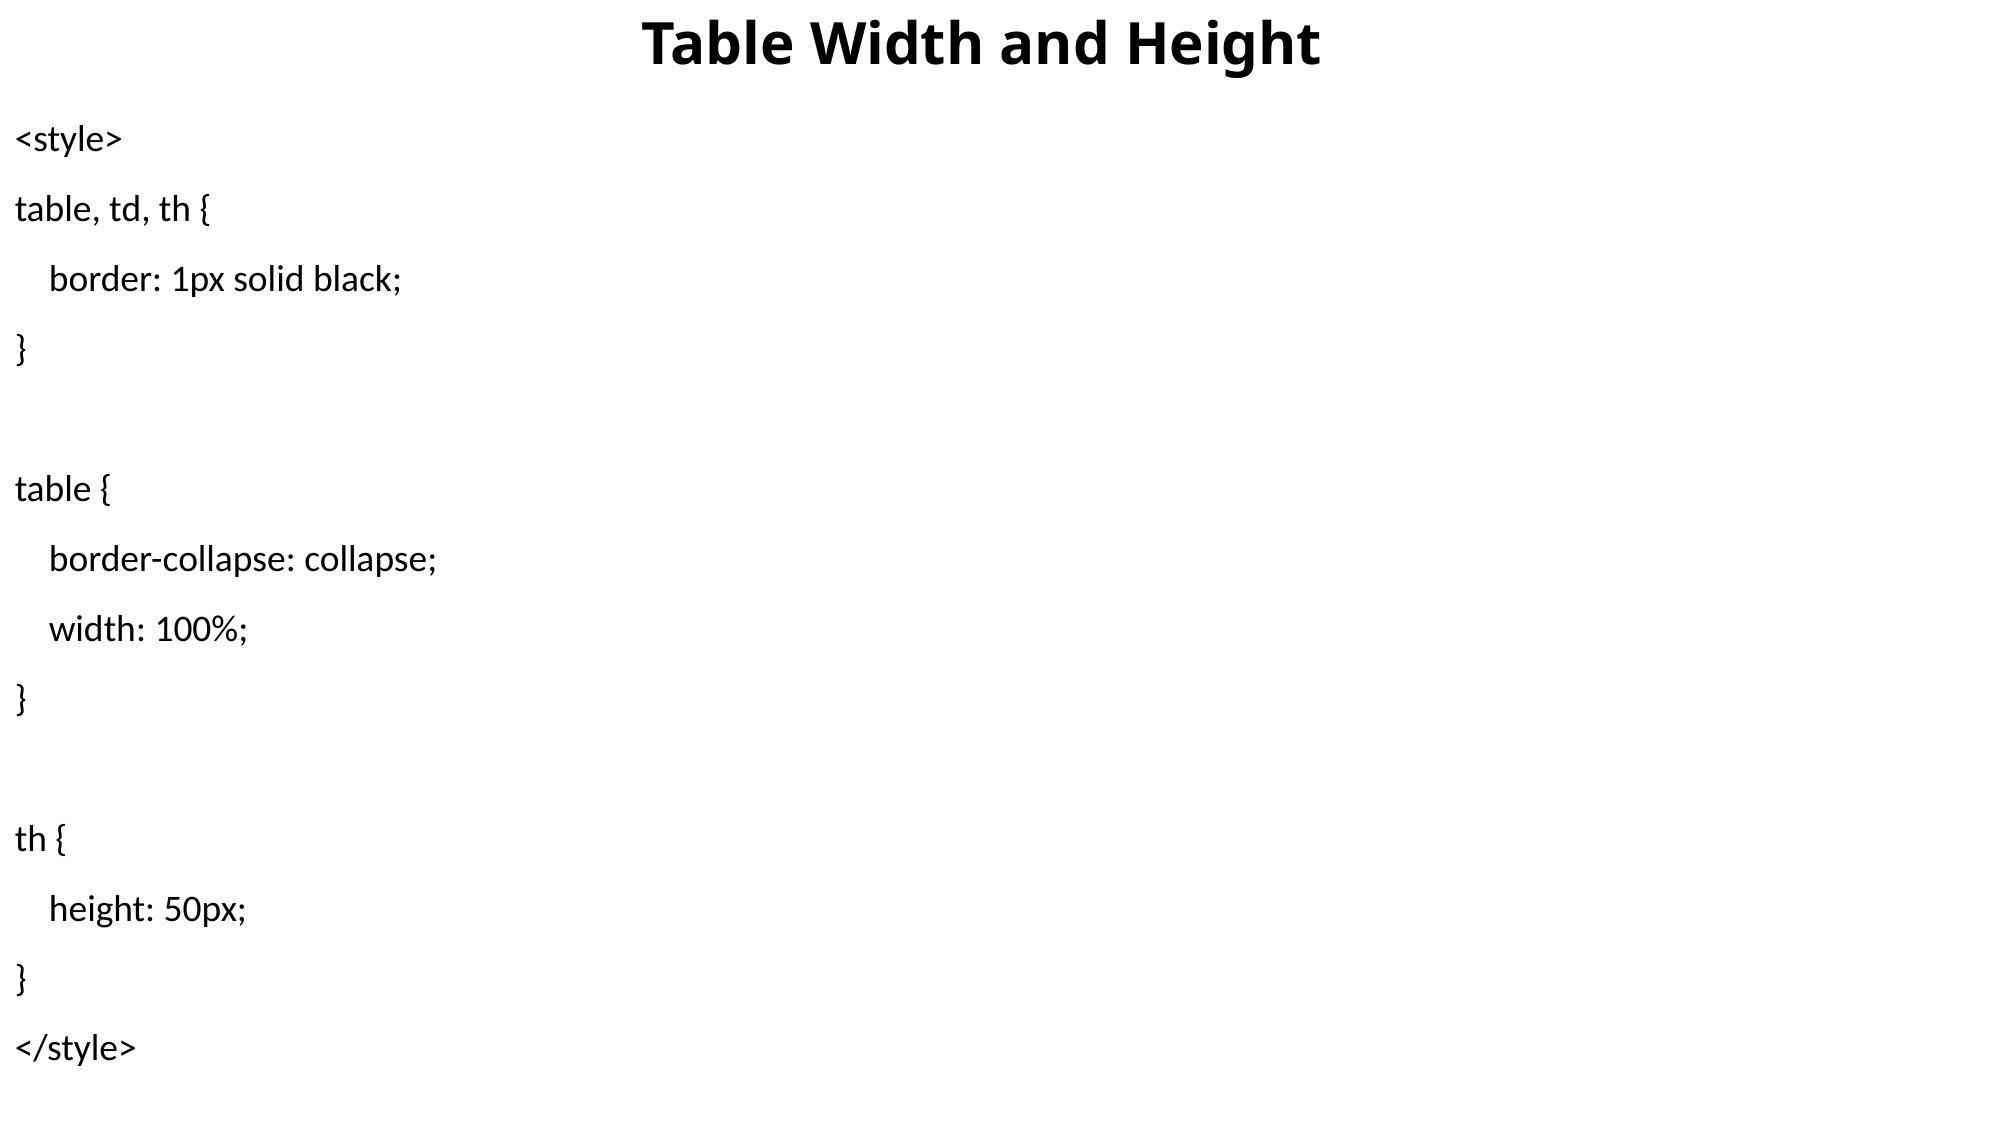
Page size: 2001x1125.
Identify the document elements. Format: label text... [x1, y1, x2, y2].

list <style> table, td, th { border: 1px solid black; } table { border-collapse: collapse; width: 100%; } th { height: 50px; } </style> [0, 111, 2000, 1125]
title Table Width and Height [306, 6, 2000, 95]
